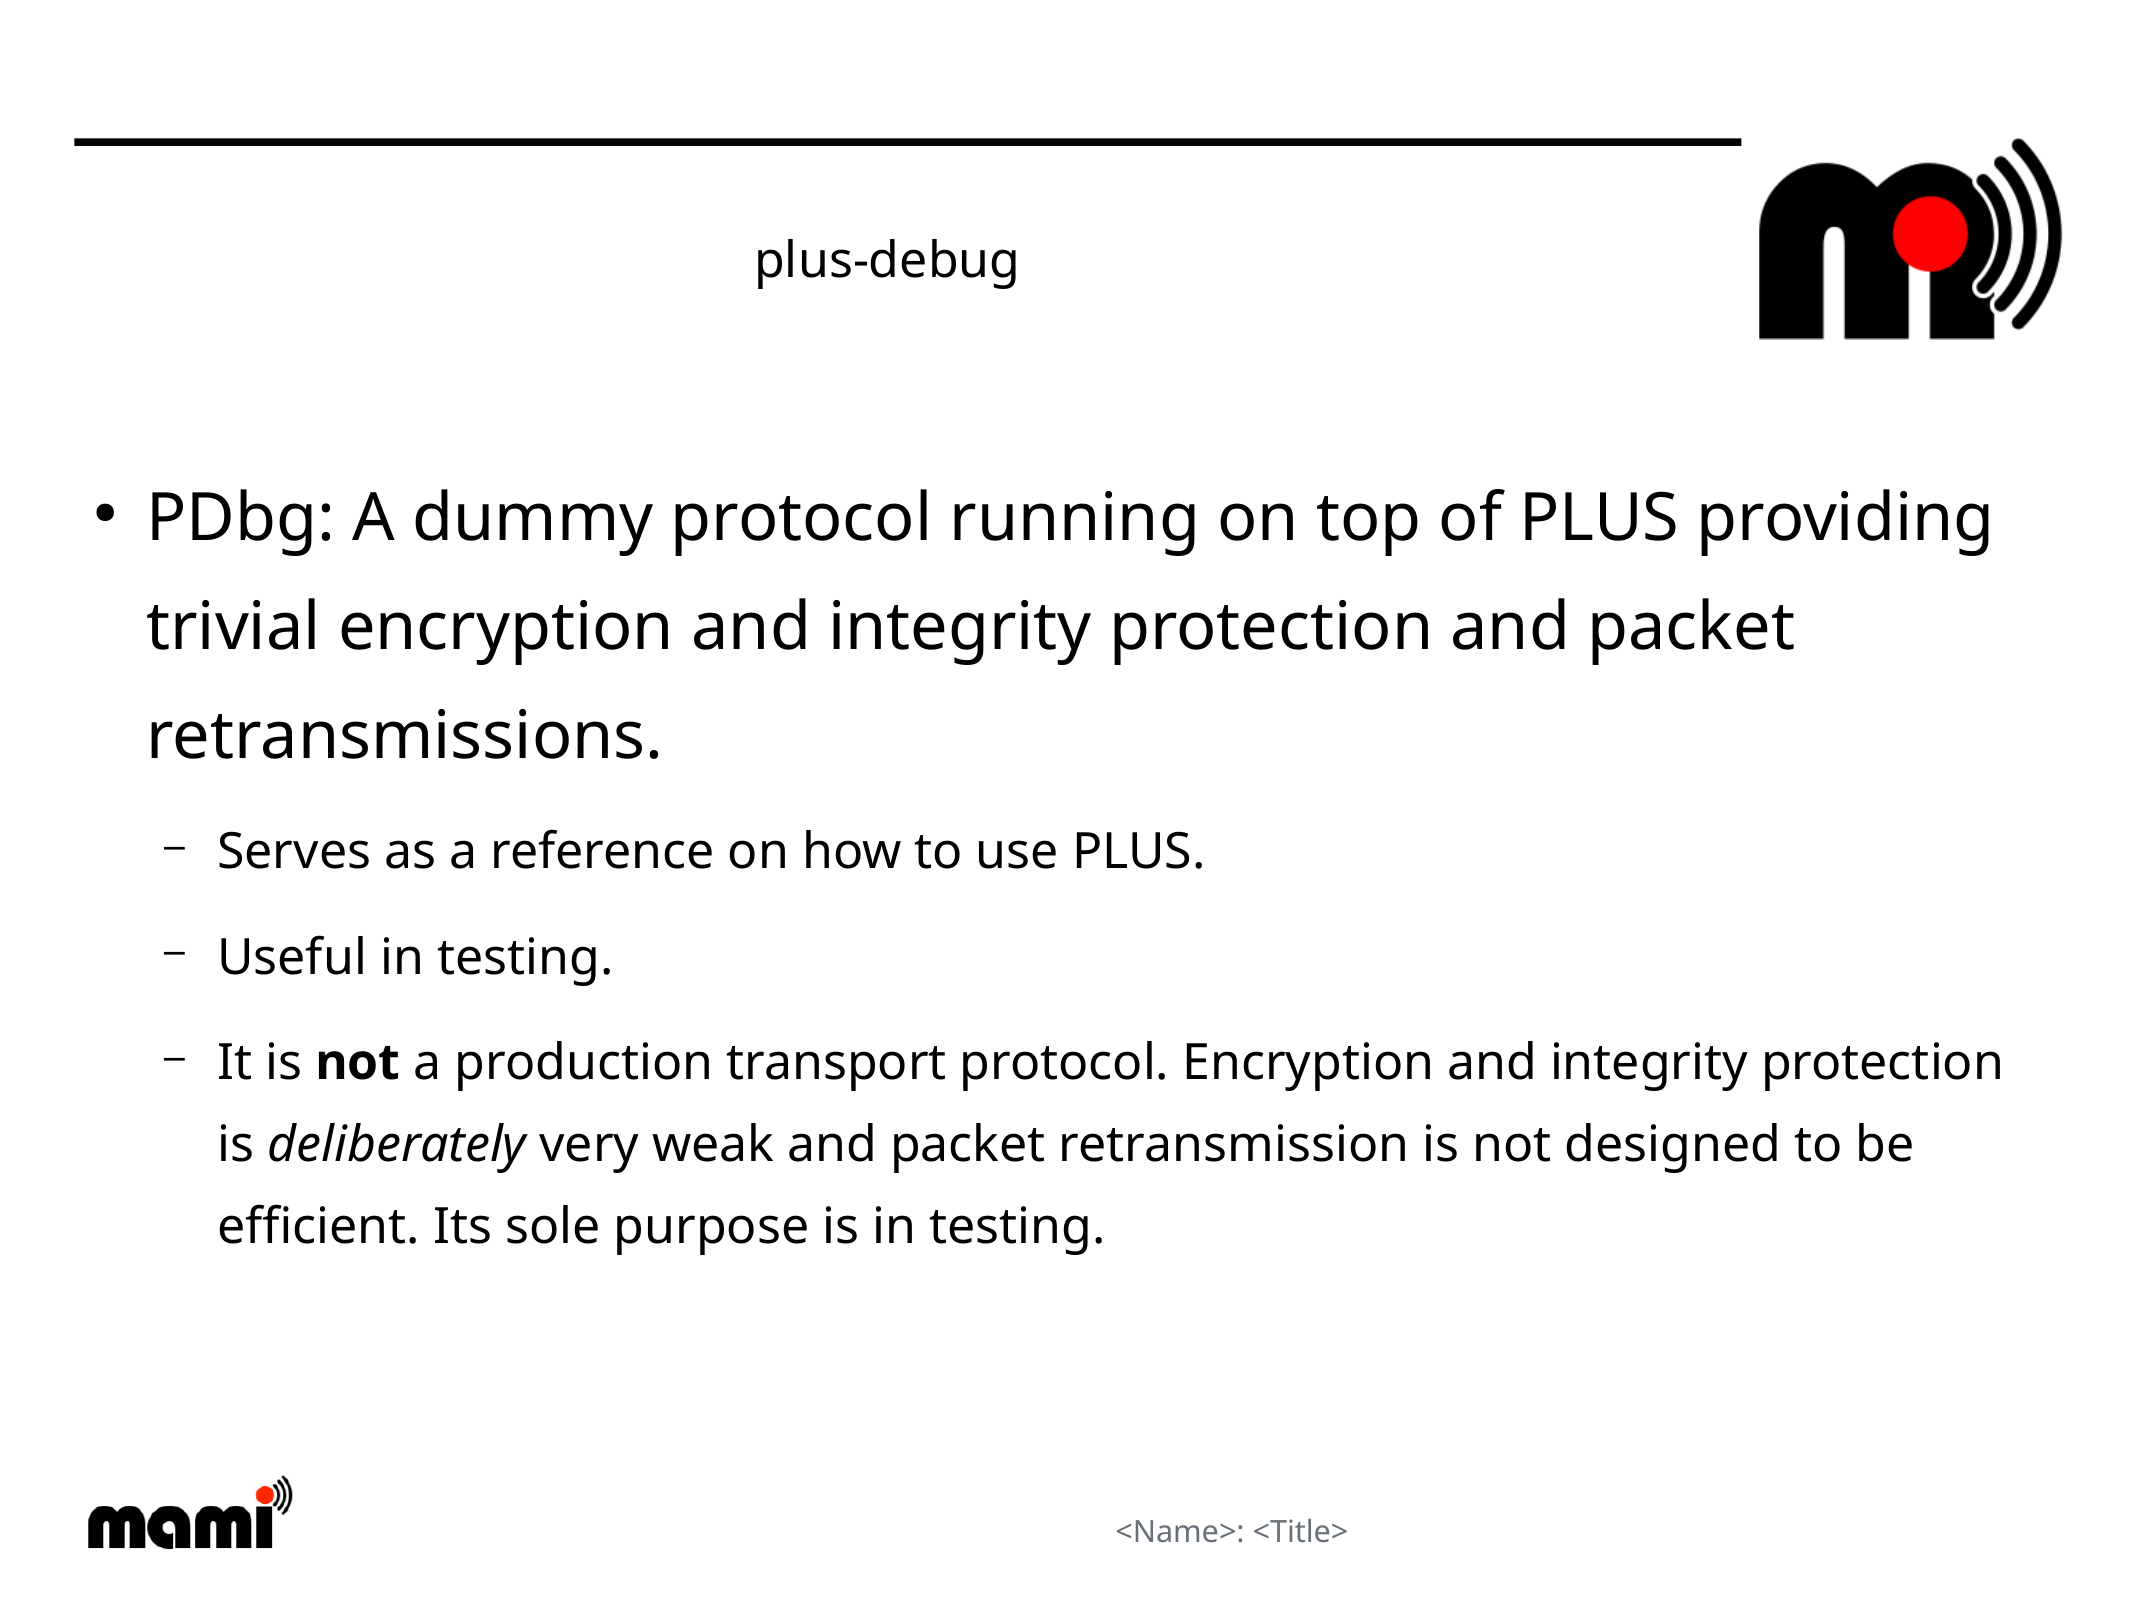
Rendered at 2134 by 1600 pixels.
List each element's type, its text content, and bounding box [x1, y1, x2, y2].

list PDbg: A dummy protocol running on top of PLUS providing trivial encryption and integrity protection and packet retransmissions. Serves as a reference on how to use PLUS. Useful in testing. It is not a production transport protocol. Encryption and integrity protection is deliberately very weak and packet retransmission is not designed to be efficient. Its sole purpose is in testing. [75, 451, 2053, 1462]
picture [86, 1473, 294, 1552]
picture [1758, 138, 2065, 340]
title plus-debug [75, 144, 1700, 372]
